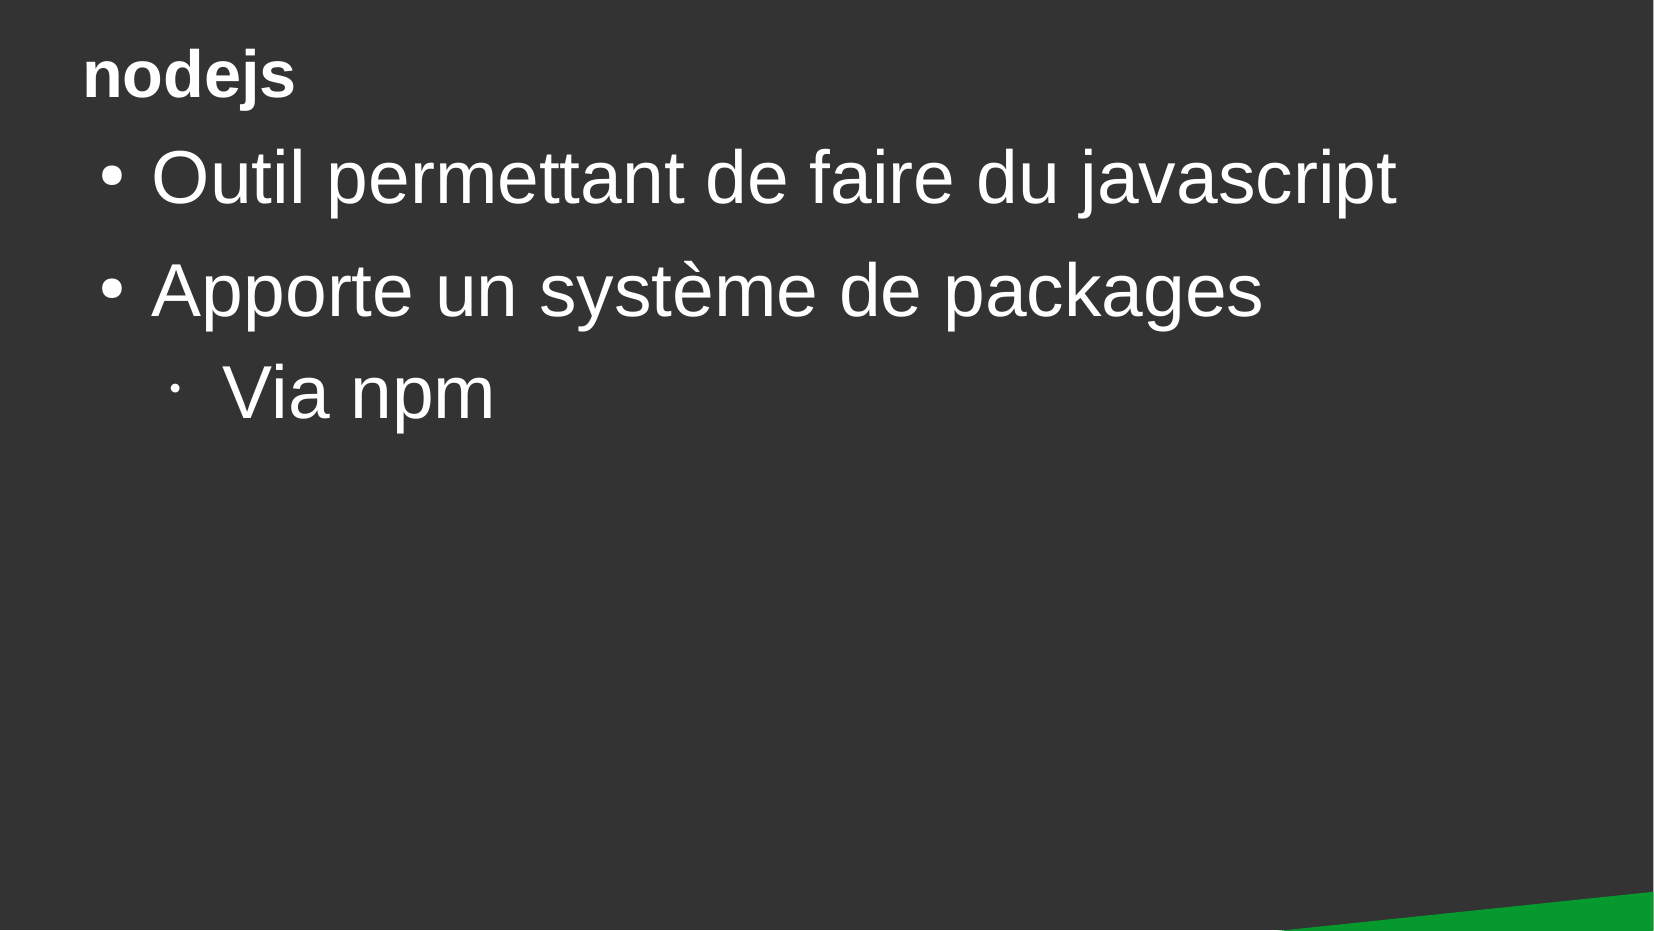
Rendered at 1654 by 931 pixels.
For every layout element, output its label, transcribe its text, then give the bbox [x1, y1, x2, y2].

title nodejs [82, 37, 1571, 114]
text_box [1277, 891, 1654, 931]
list Outil permettant de faire du javascript Apporte un système de packages Via npm [80, 135, 1619, 686]
